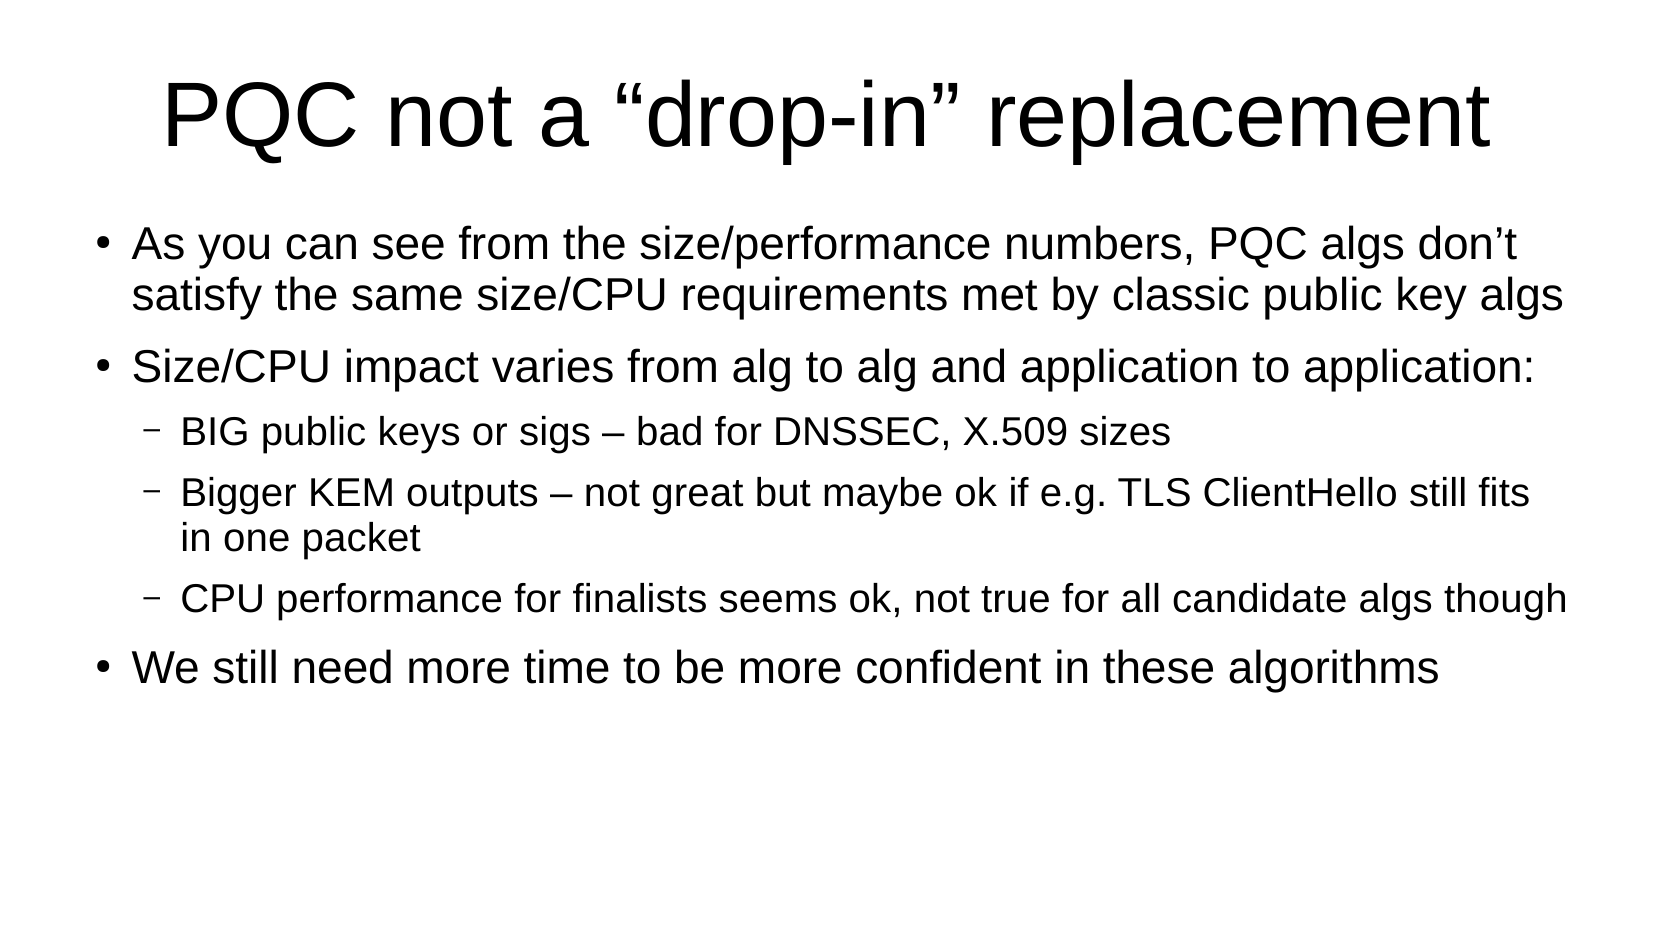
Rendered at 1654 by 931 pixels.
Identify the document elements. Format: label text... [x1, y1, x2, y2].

list As you can see from the size/performance numbers, PQC algs don’t satisfy the same size/CPU requirements met by classic public key algs Size/CPU impact varies from alg to alg and application to application: BIG public keys or sigs – bad for DNSSEC, X.509 sizes Bigger KEM outputs – not great but maybe ok if e.g. TLS ClientHello still fits in one packet CPU performance for finalists seems ok, not true for all candidate algs though We still need more time to be more confident in these algorithms [82, 217, 1571, 758]
title PQC not a “drop-in” replacement [82, 37, 1571, 193]
